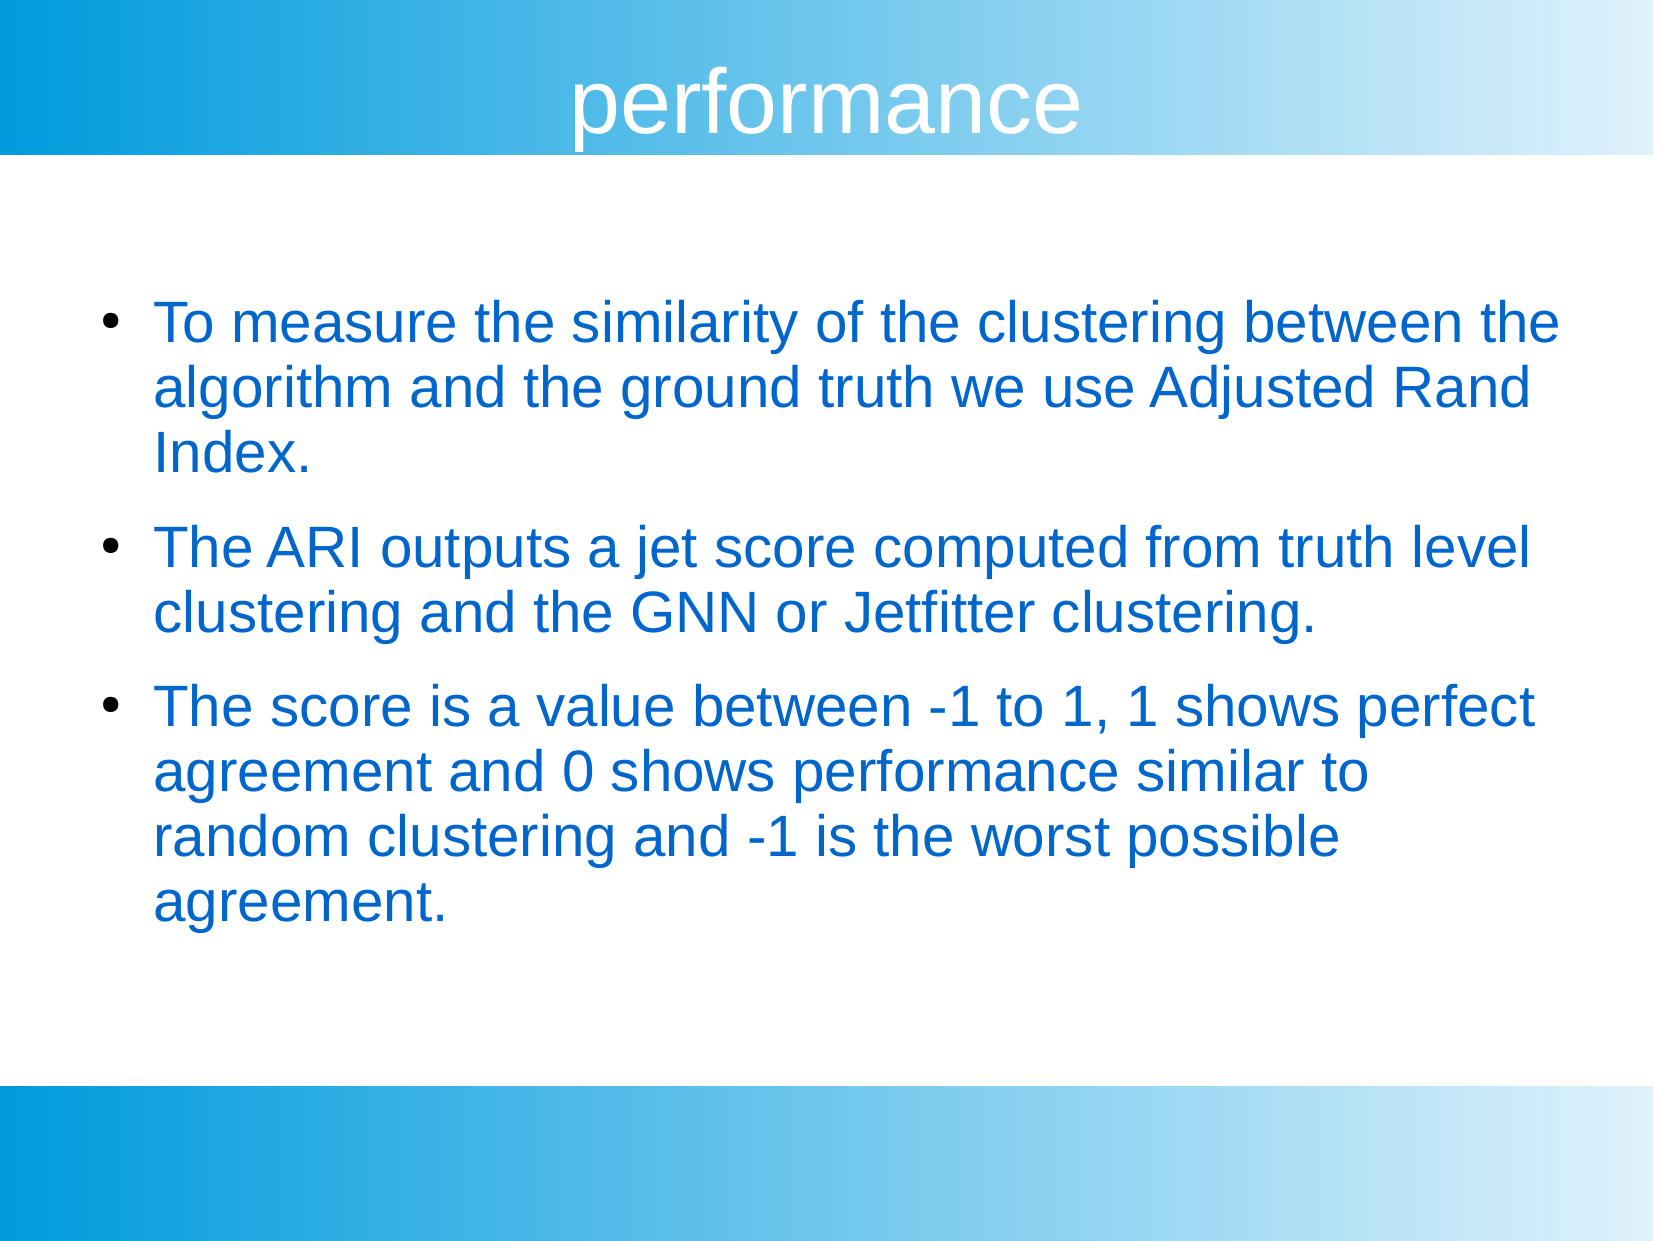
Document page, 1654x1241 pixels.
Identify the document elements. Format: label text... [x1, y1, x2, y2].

list To measure the similarity of the clustering between the algorithm and the ground truth we use Adjusted Rand Index. The ARI outputs a jet score computed from truth level clustering and the GNN or Jetfitter clustering. The score is a value between -1 to 1, 1 shows perfect agreement and 0 shows performance similar to random clustering and -1 is the worst possible agreement. [82, 290, 1571, 1010]
title performance [82, 49, 1571, 155]
